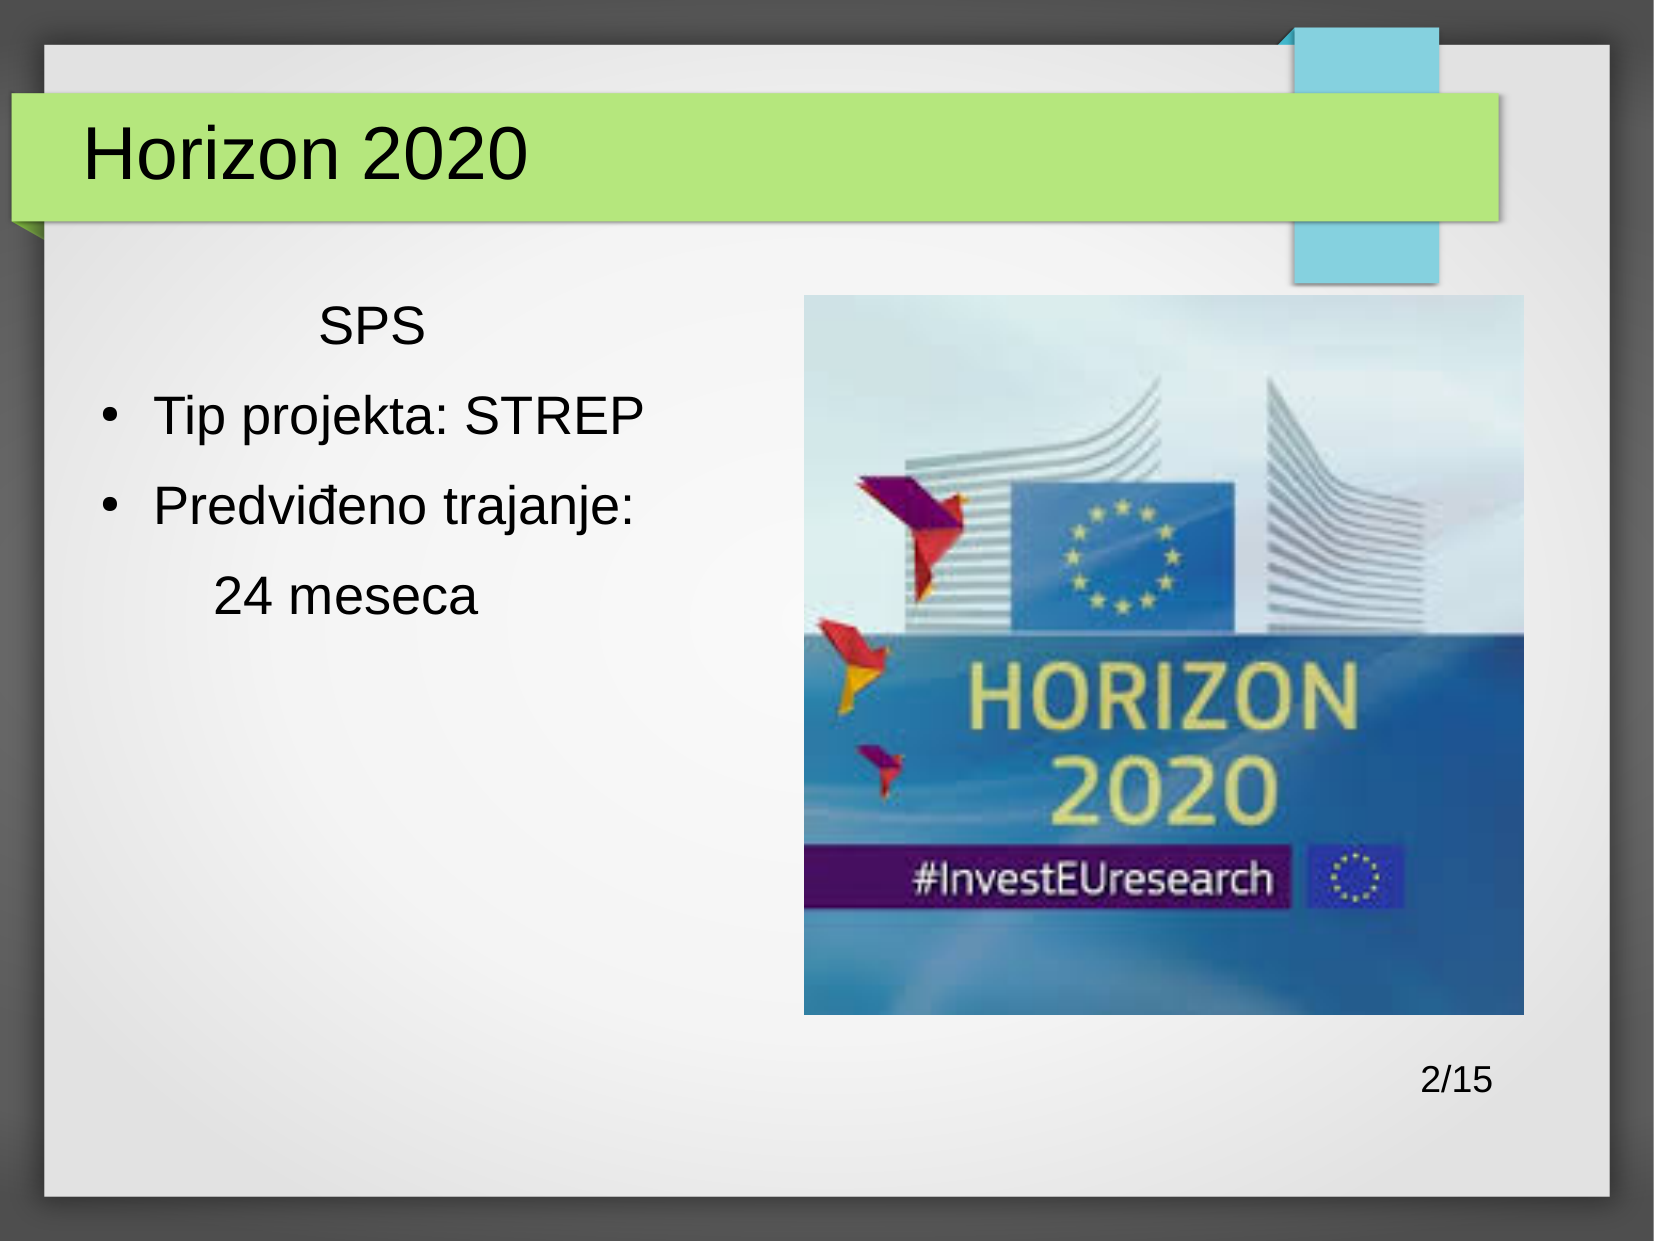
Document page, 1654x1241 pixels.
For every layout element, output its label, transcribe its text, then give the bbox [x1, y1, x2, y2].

title Horizon 2020 [82, 94, 1264, 213]
picture [0, 0, 1654, 1241]
text_box 2/15 [1405, 1051, 1534, 1132]
list SPS Tip projekta: STREP Predviđeno trajanje: 24 meseca [82, 295, 804, 1015]
